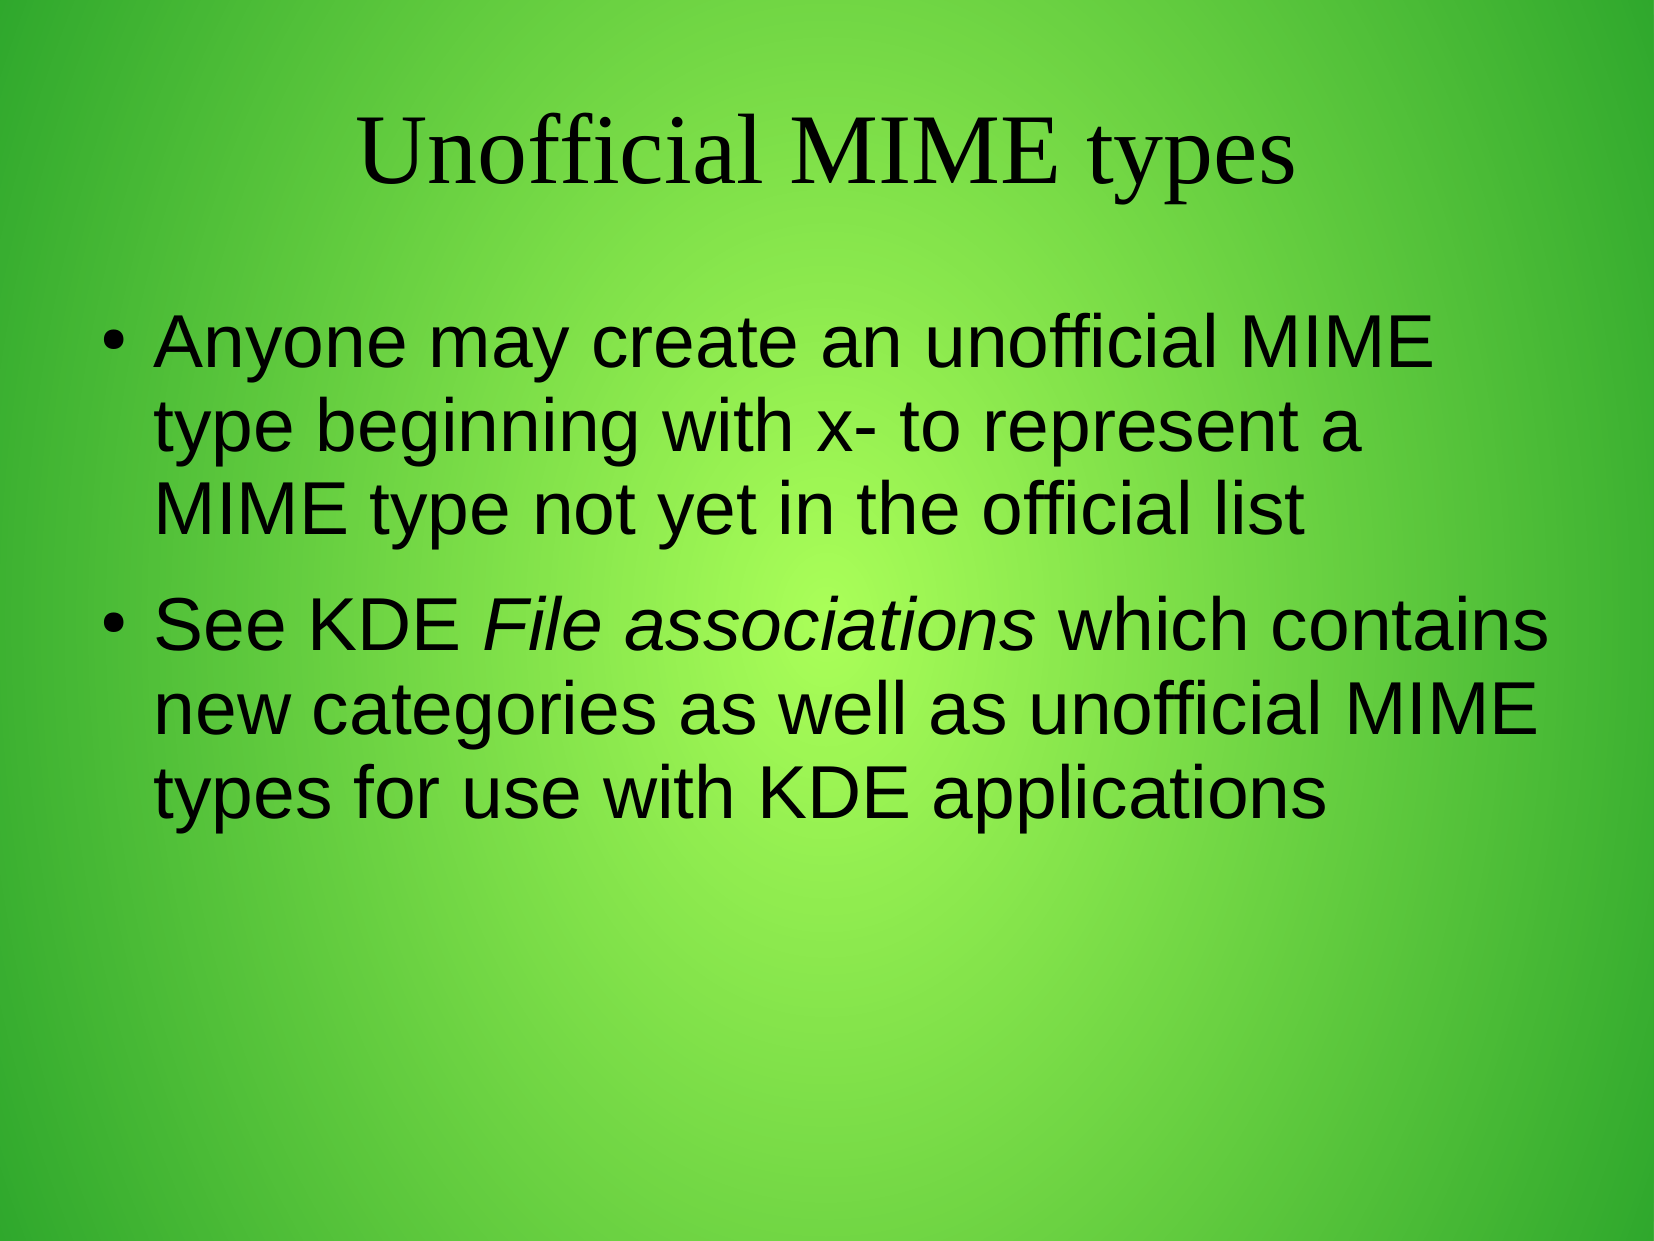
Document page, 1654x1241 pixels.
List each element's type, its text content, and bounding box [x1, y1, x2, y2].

title Unofficial MIME types [82, 47, 1571, 252]
list Anyone may create an unofficial MIME type beginning with x- to represent a MIME type not yet in the official list See KDE File associations which contains new categories as well as unofficial MIME types for use with KDE applications [82, 299, 1571, 1019]
